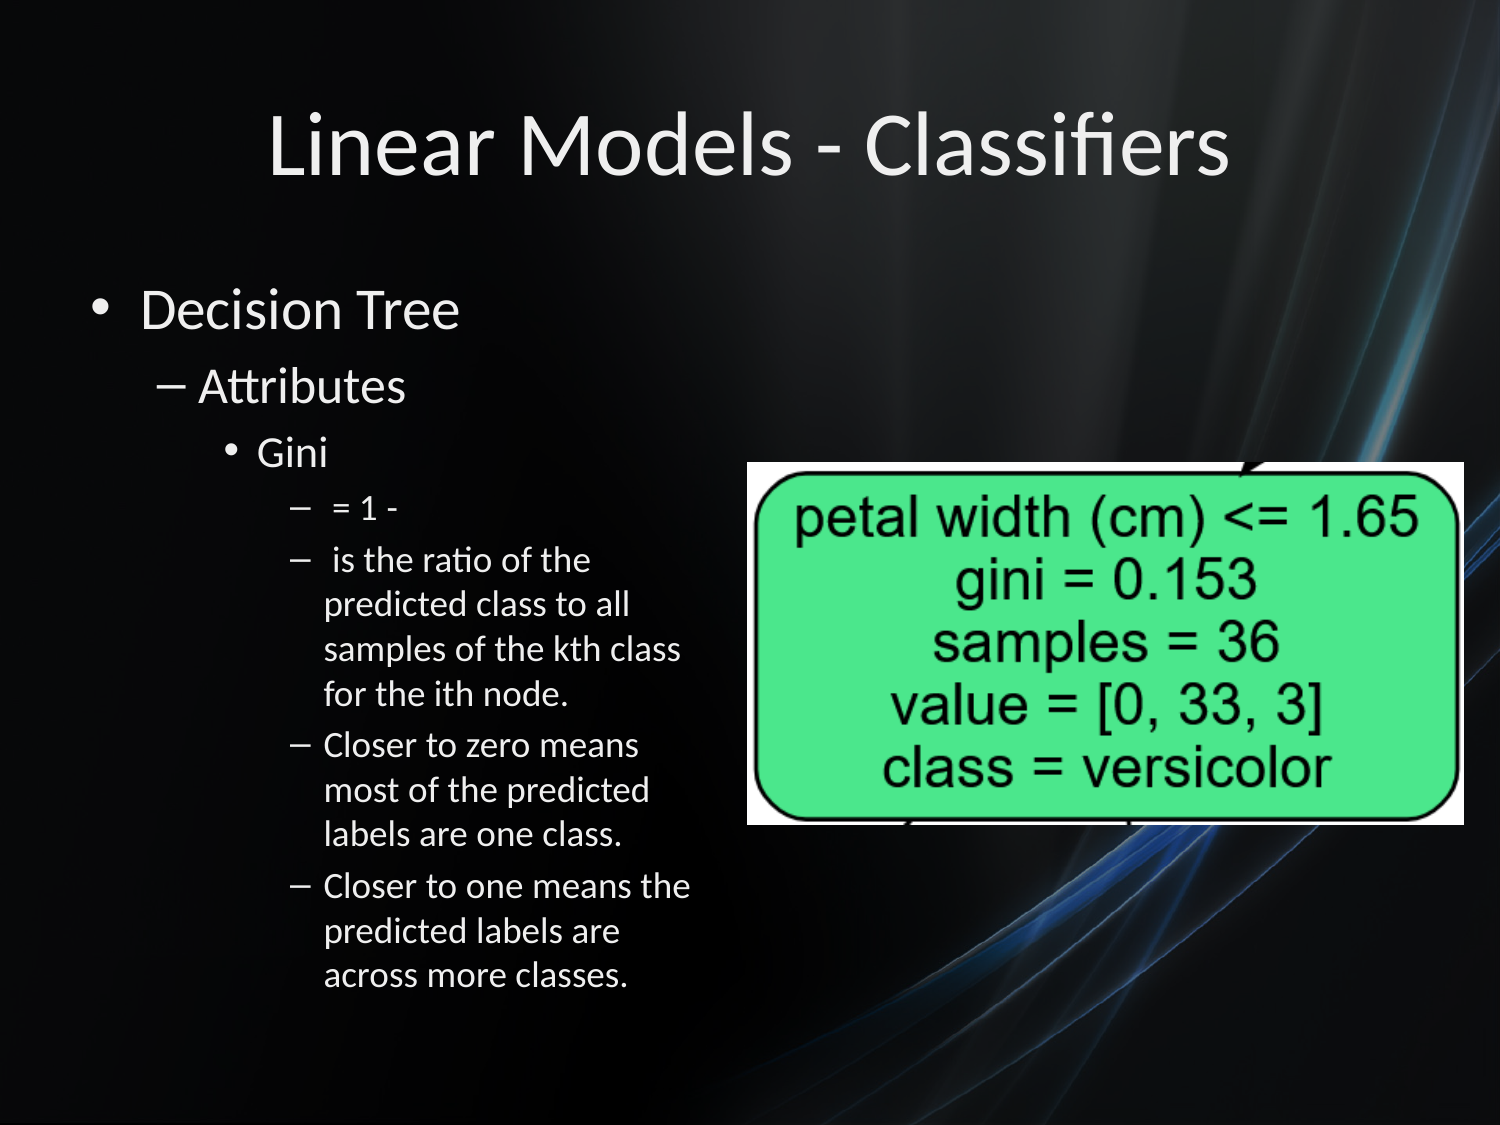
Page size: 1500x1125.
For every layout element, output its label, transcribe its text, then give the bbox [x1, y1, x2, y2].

picture [0, 0, 1500, 1125]
title Linear Models - Classifiers [75, 45, 1425, 233]
list Decision Tree Attributes Gini = 1 - is the ratio of the predicted class to all samples of the kth class for the ith node. Closer to zero means most of the predicted labels are one class. Closer to one means the predicted labels are across more classes. [75, 262, 738, 1005]
